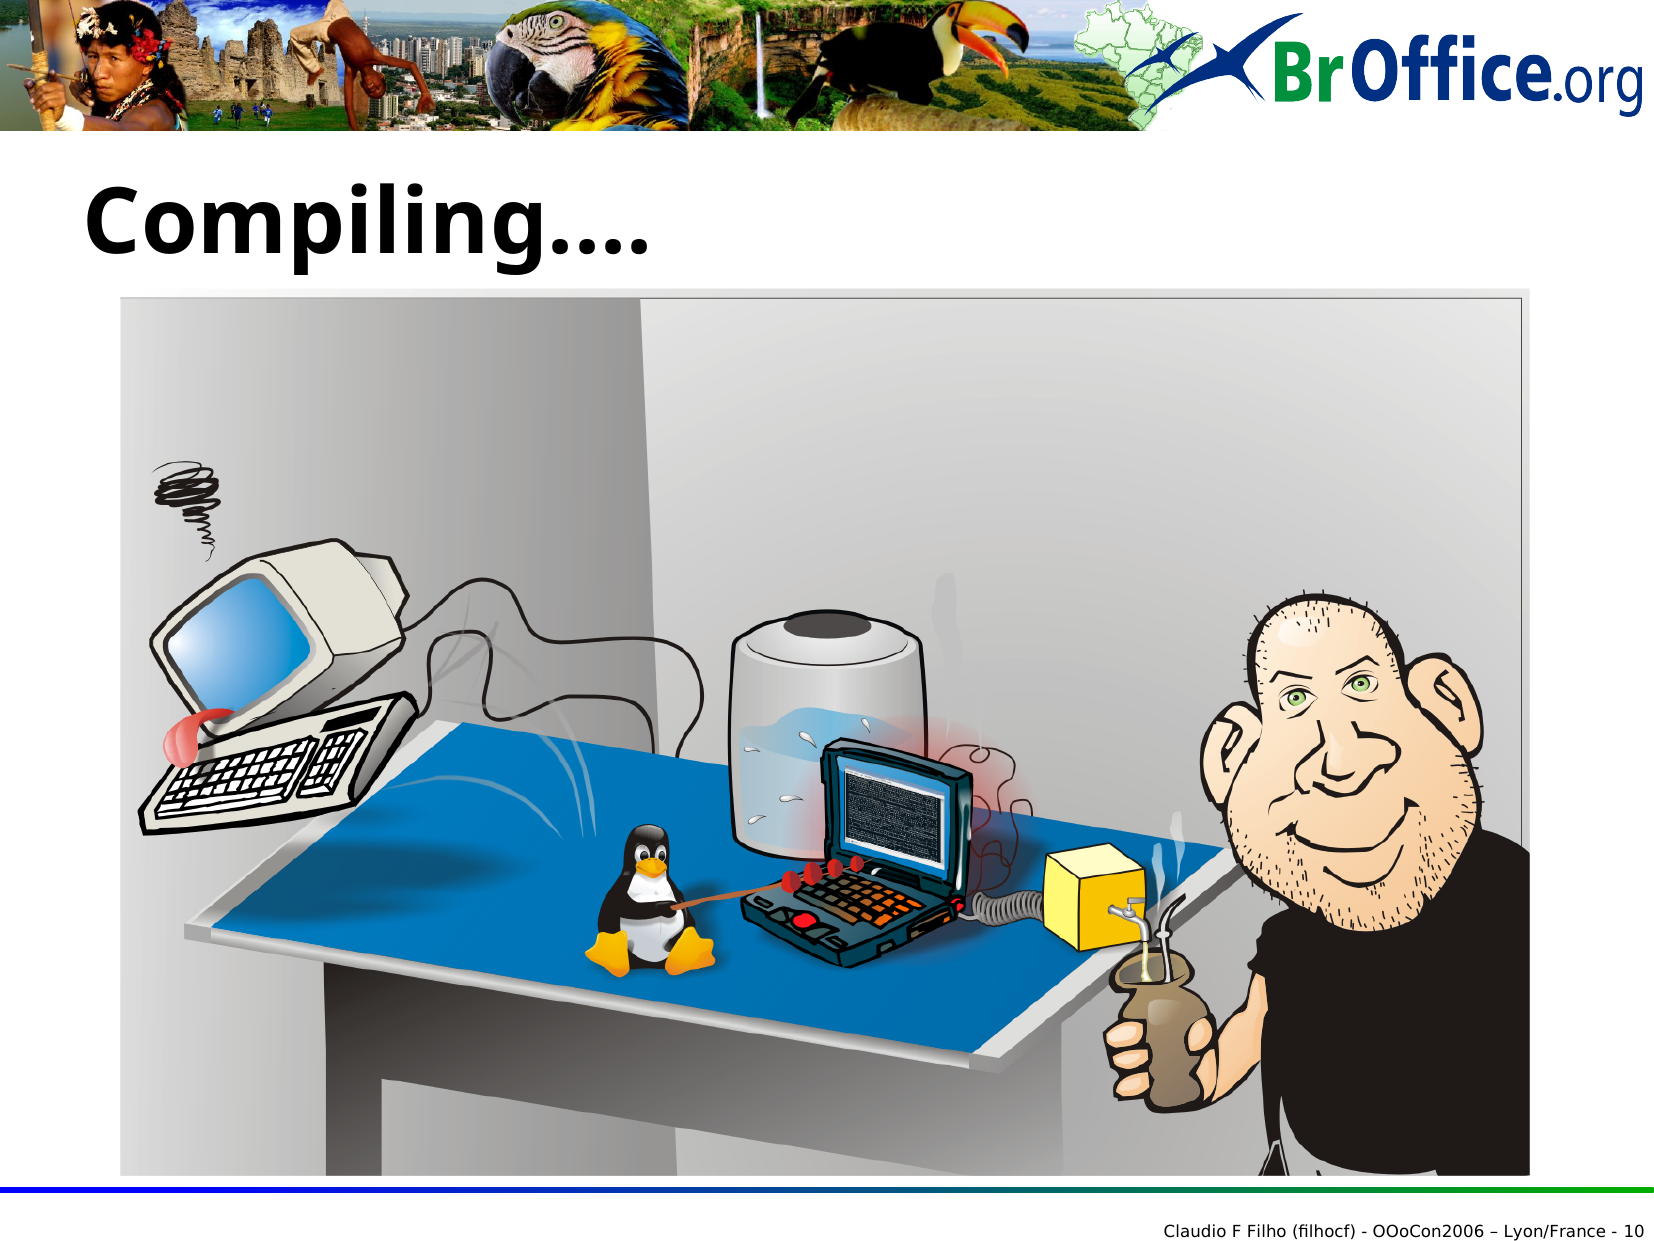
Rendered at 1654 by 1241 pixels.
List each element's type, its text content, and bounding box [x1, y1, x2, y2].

picture [120, 288, 1530, 1176]
title Compiling.... [82, 159, 1571, 278]
picture [0, 0, 1642, 131]
